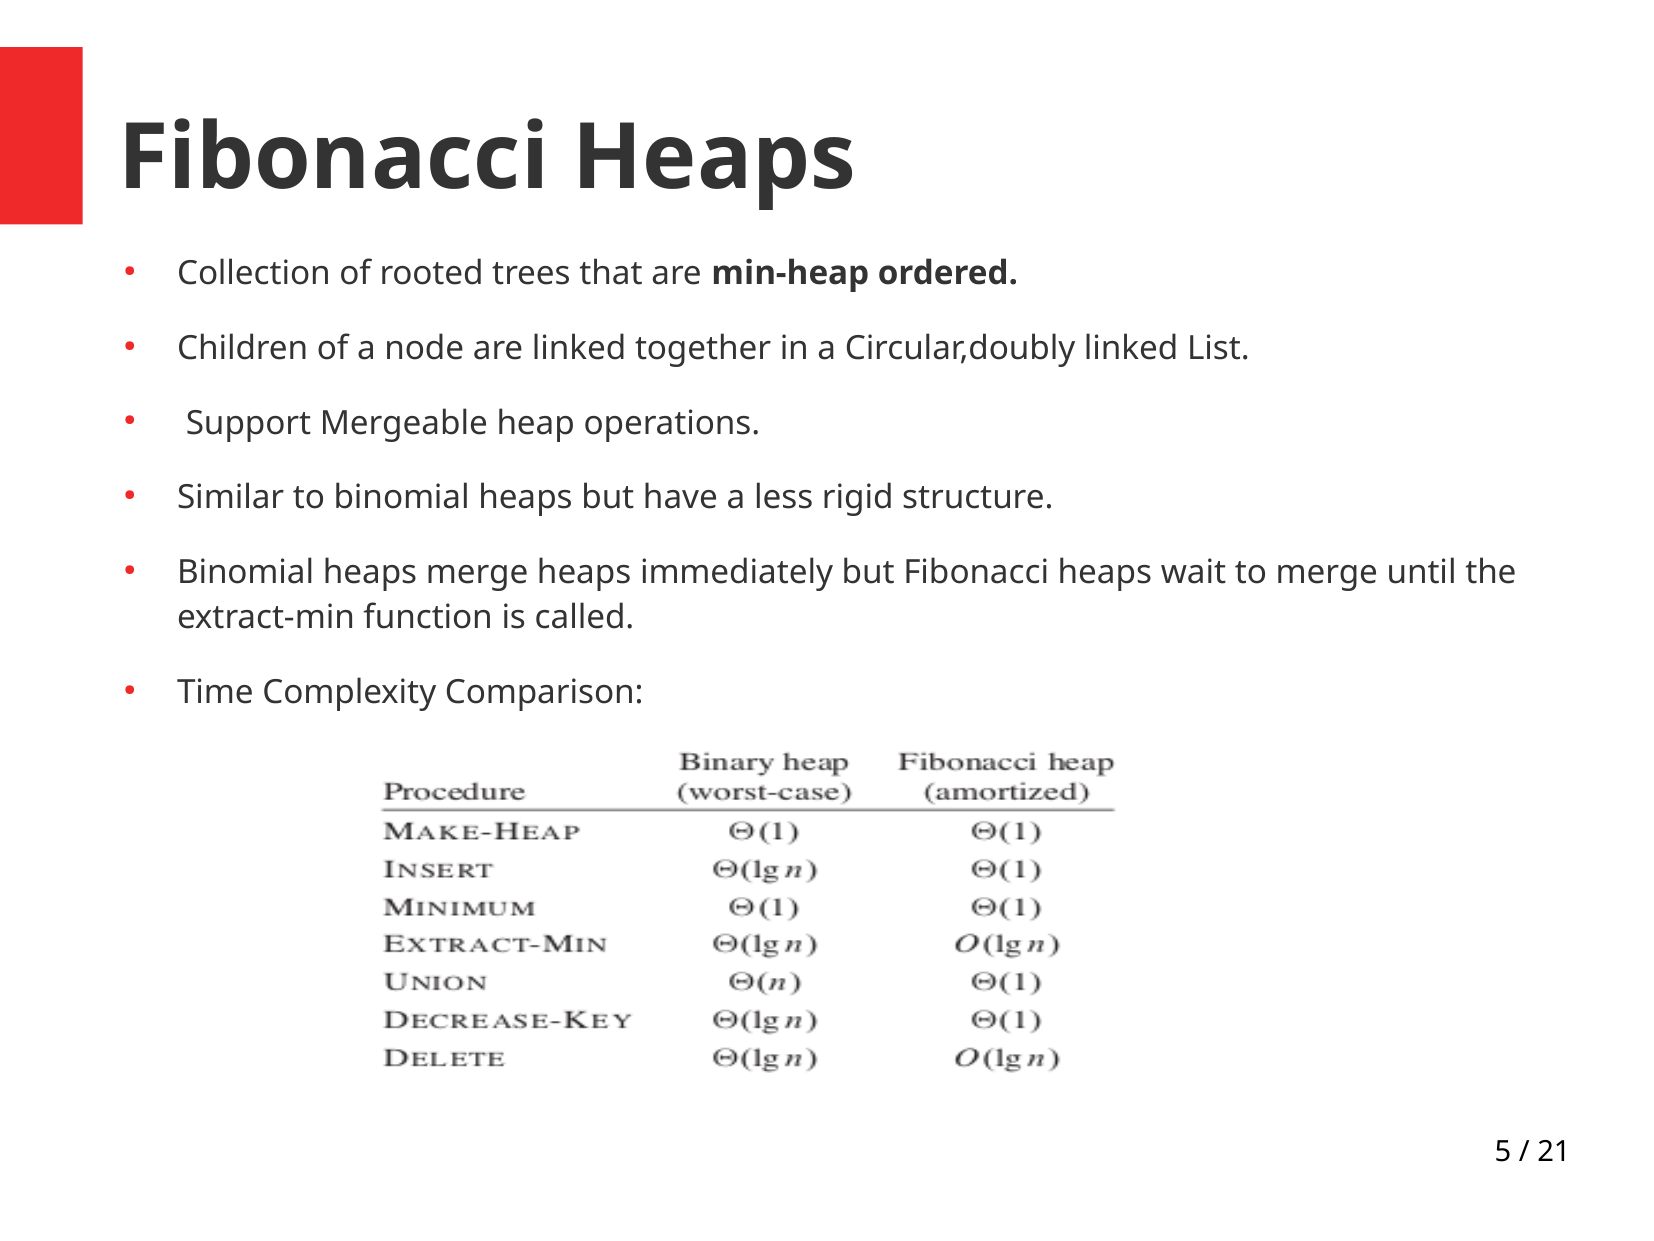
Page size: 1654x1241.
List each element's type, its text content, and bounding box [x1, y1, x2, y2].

picture [354, 714, 1229, 1111]
list Collection of rooted trees that are min-heap ordered. Children of a node are linked together in a Circular,doubly linked List. Support Mergeable heap operations. Similar to binomial heaps but have a less rigid structure. Binomial heaps merge heaps immediately but Fibonacci heaps wait to merge until the extract-min function is called. Time Complexity Comparison: [106, 249, 1524, 969]
title Fibonacci Heaps [118, 49, 1571, 257]
